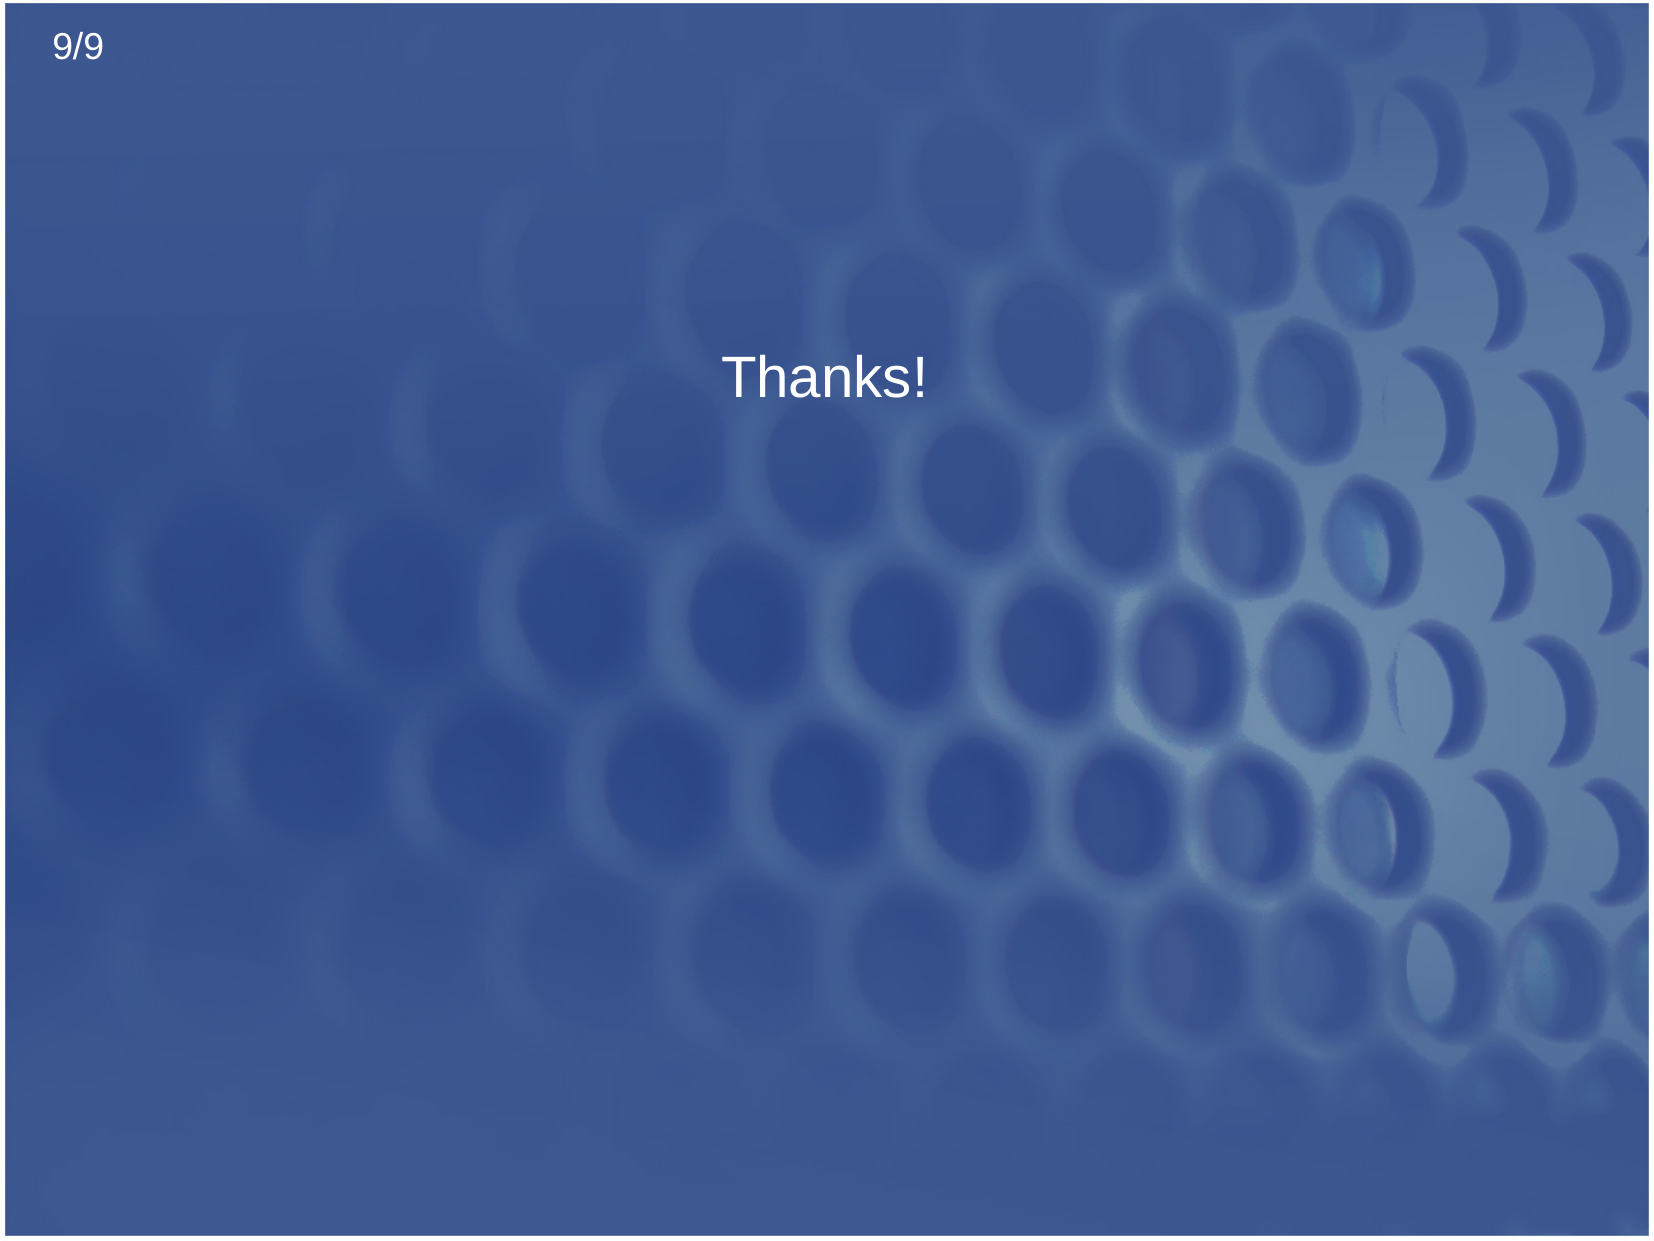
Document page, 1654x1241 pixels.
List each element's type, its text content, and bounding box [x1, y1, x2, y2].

picture [0, 0, 1654, 1241]
text_box Thanks! [112, 337, 1538, 901]
text_box 9/9 [37, 18, 188, 76]
